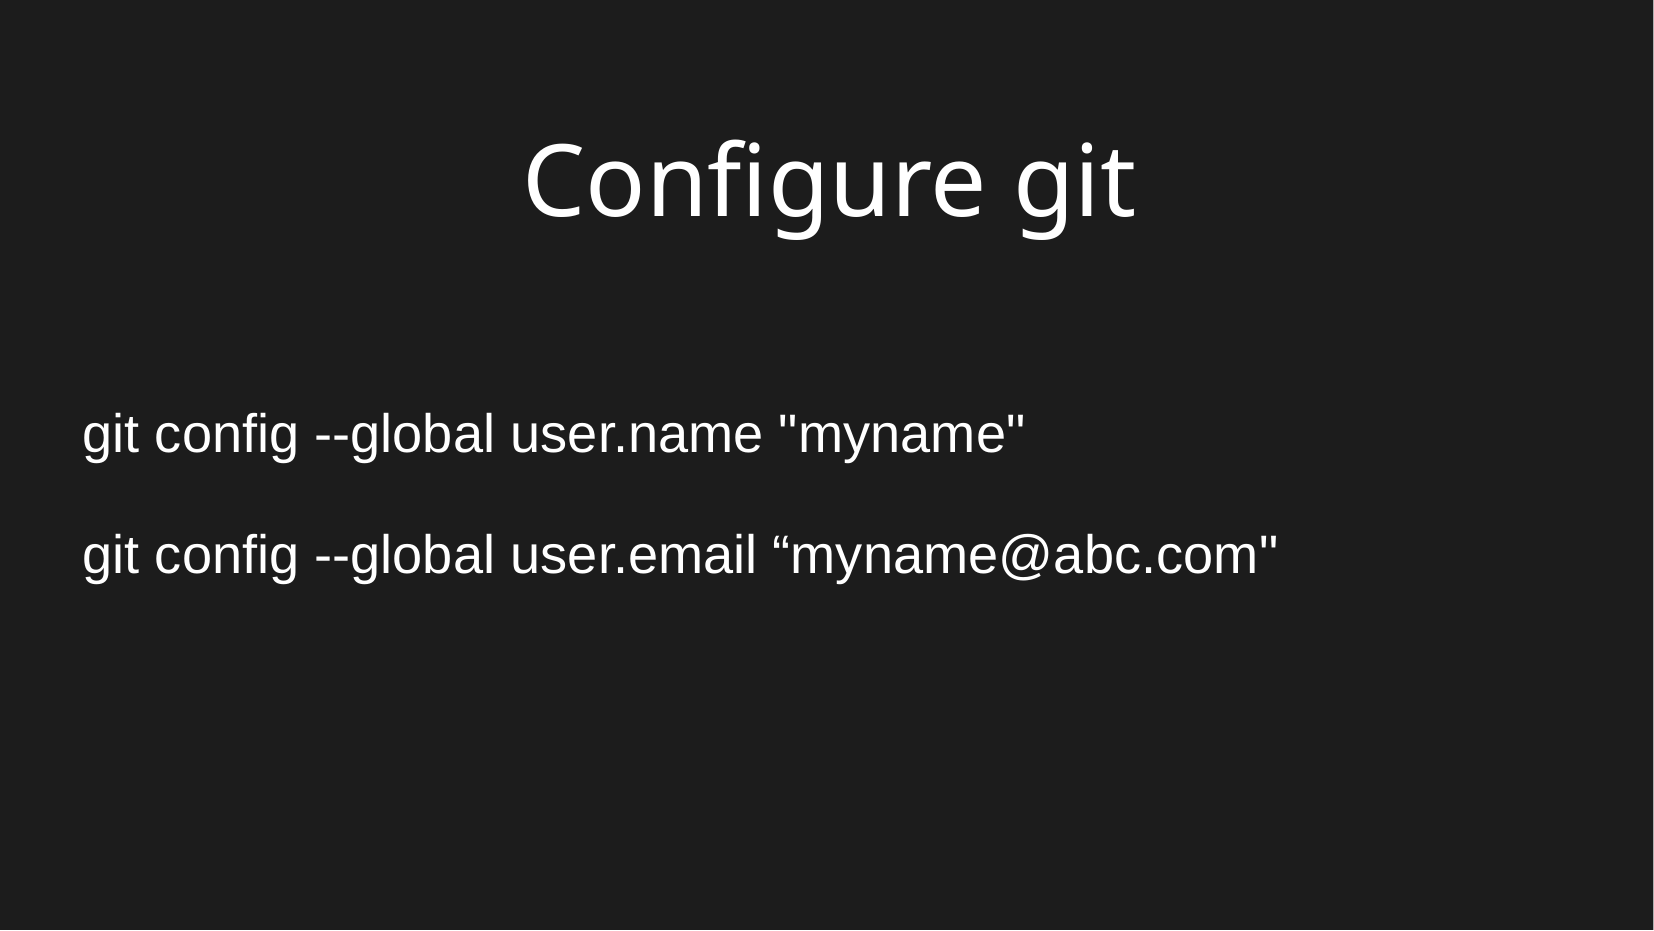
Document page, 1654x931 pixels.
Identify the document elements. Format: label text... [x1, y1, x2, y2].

title Configure git [253, 100, 1406, 224]
subtitle git config --global user.name "myname" git config --global user.email “myname@abc.com" [82, 224, 1571, 764]
